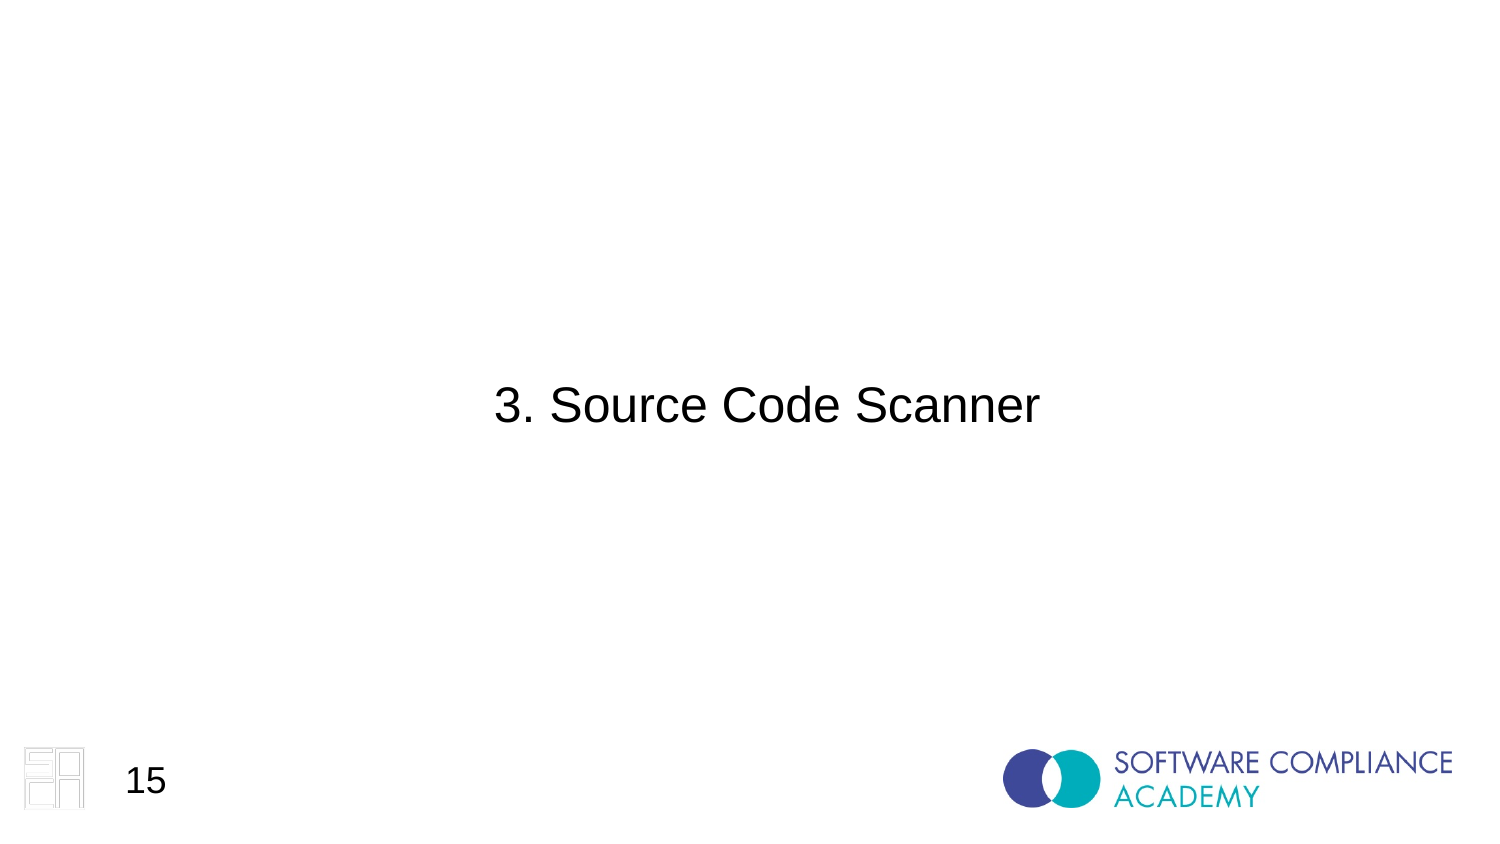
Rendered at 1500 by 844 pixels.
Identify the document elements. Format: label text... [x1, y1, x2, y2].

text_box 3. Source Code Scanner [88, 186, 1447, 620]
picture [23, 746, 86, 811]
picture [1003, 749, 1452, 808]
